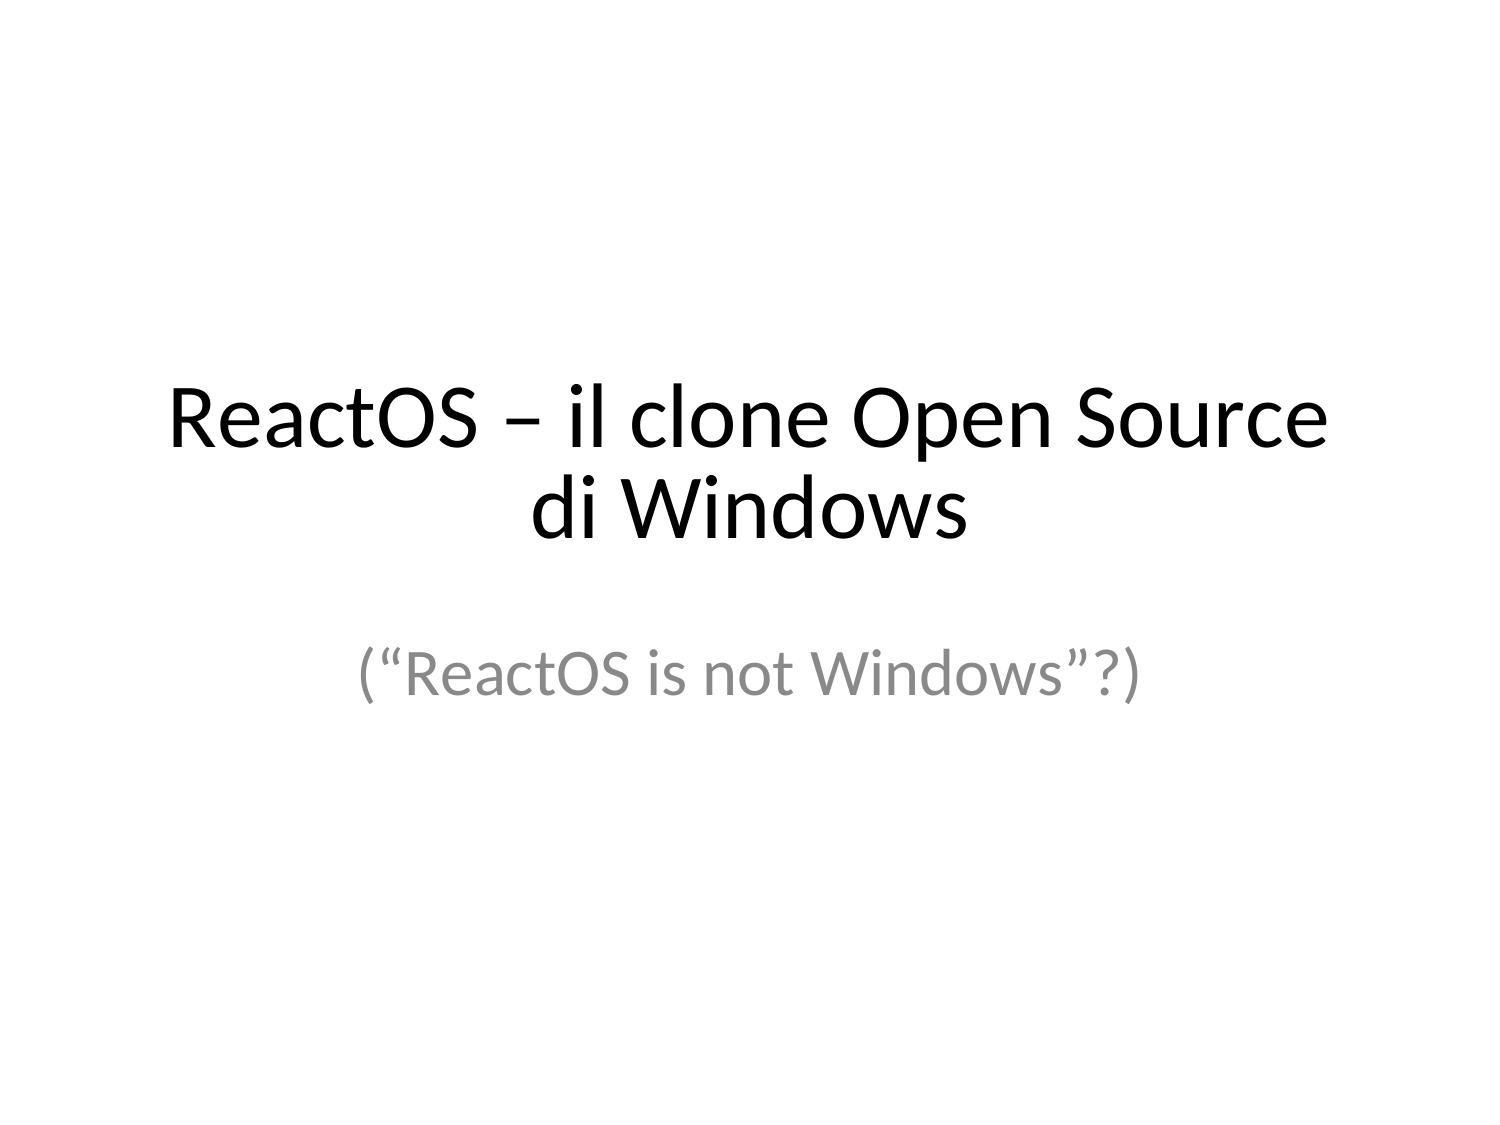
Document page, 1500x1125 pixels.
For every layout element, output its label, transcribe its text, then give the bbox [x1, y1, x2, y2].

text_box (“ReactOS is not Windows”?) [225, 637, 1276, 926]
title ReactOS – il clone Open Source di Windows [112, 349, 1388, 591]
